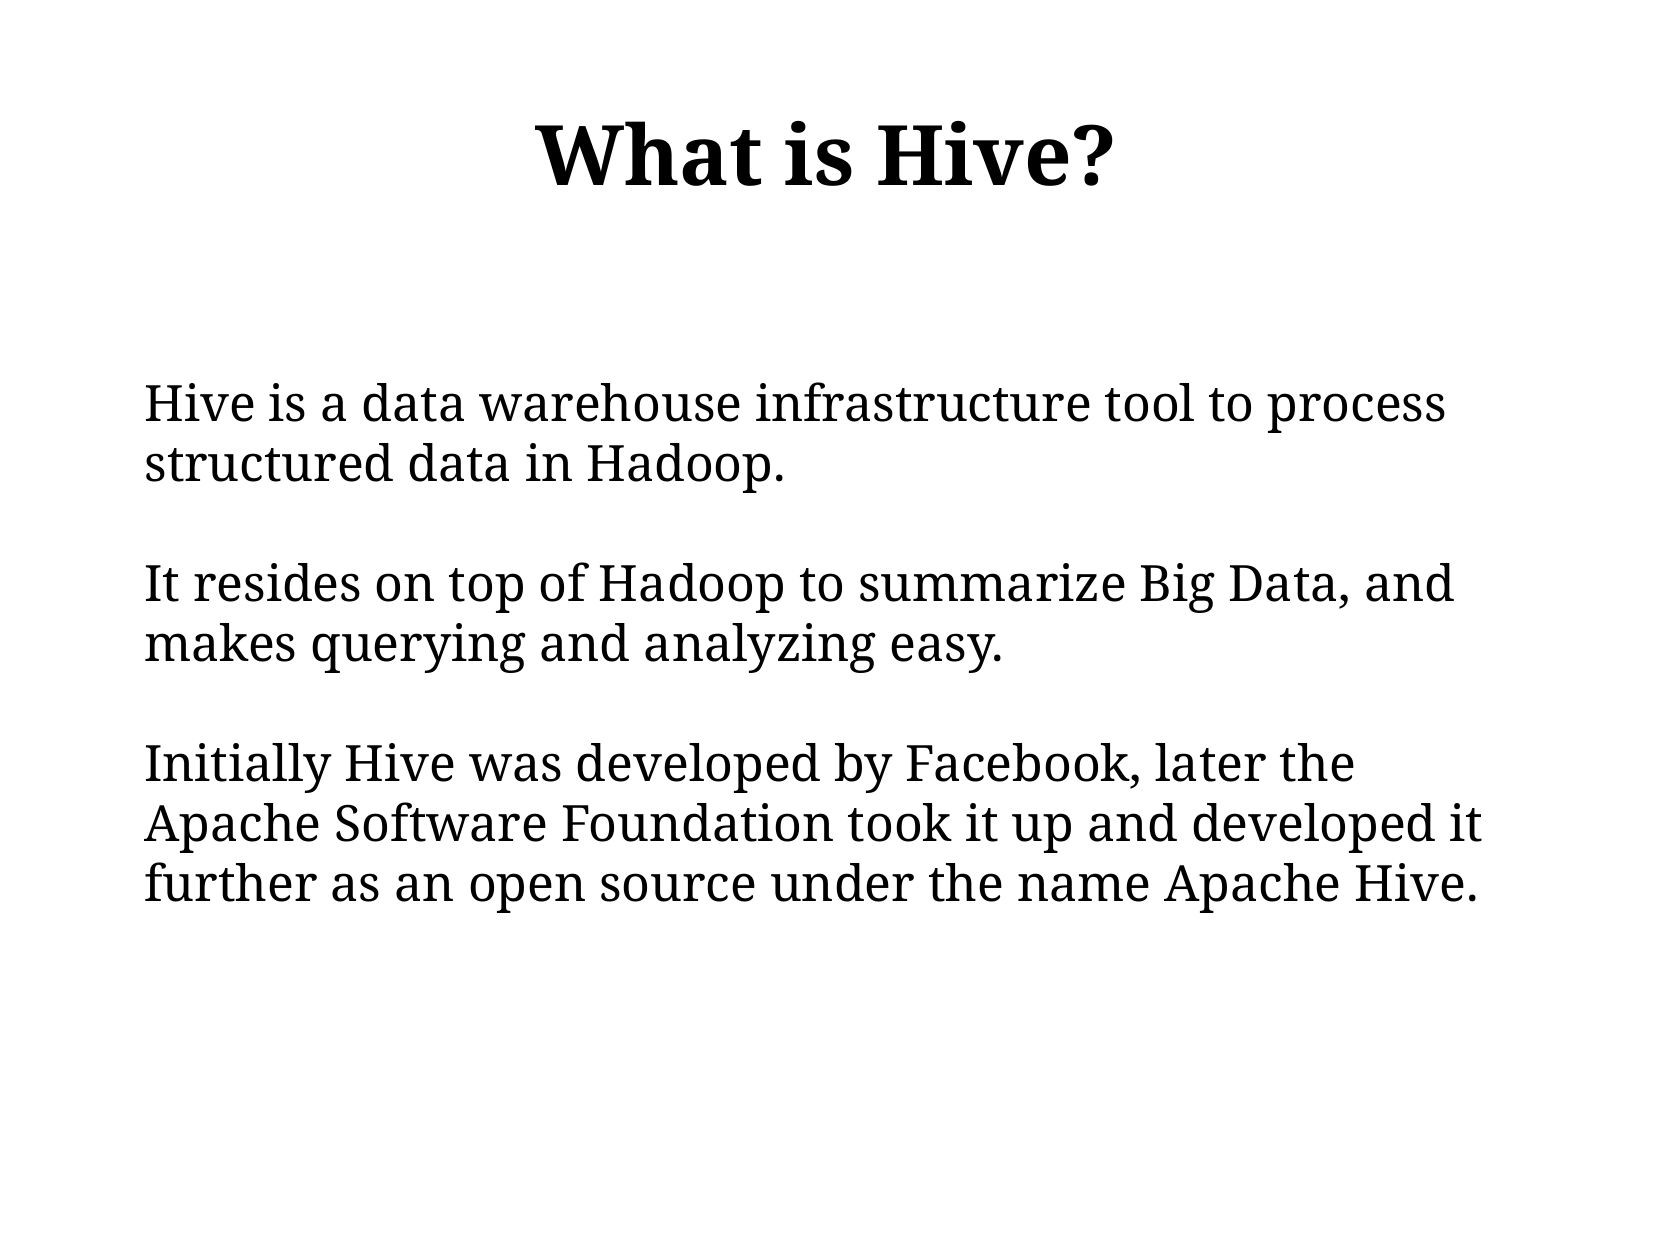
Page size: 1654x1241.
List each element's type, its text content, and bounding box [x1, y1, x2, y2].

title What is Hive? [82, 49, 1571, 257]
text_box Hive is a data warehouse infrastructure tool to process structured data in Hadoop. It resides on top of Hadoop to summarize Big Data, and makes querying and analyzing easy. Initially Hive was developed by Facebook, later the Apache Software Foundation took it up and developed it further as an open source under the name Apache Hive. [129, 364, 1505, 1040]
